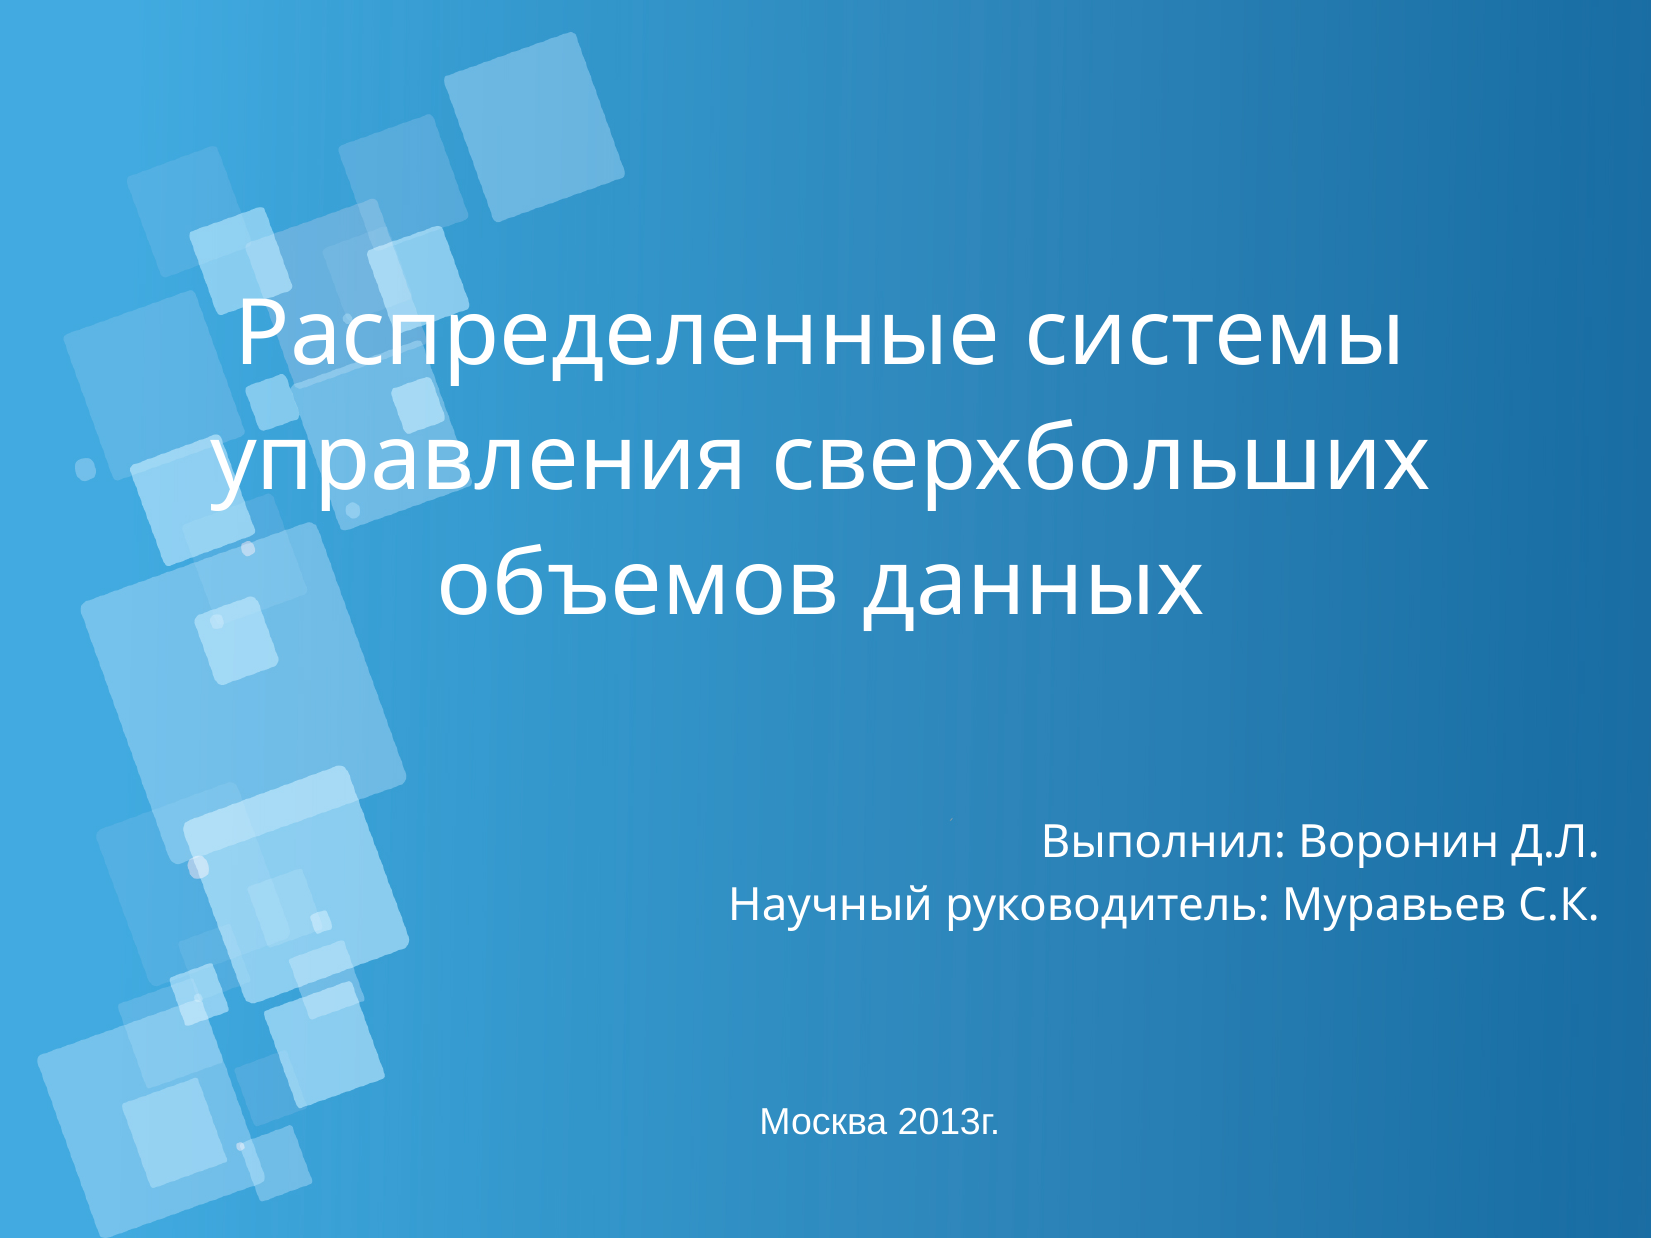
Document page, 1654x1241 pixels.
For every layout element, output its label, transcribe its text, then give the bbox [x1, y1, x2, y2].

subtitle Выполнил: Воронин Д.Л. Научный руководитель: Муравьев С.К. [637, 815, 1601, 928]
picture [0, 0, 1651, 1238]
title Распределенные системы управления сверхбольших объемов данных [59, 293, 1583, 615]
text_box Москва 2013г. [566, 1074, 1193, 1170]
